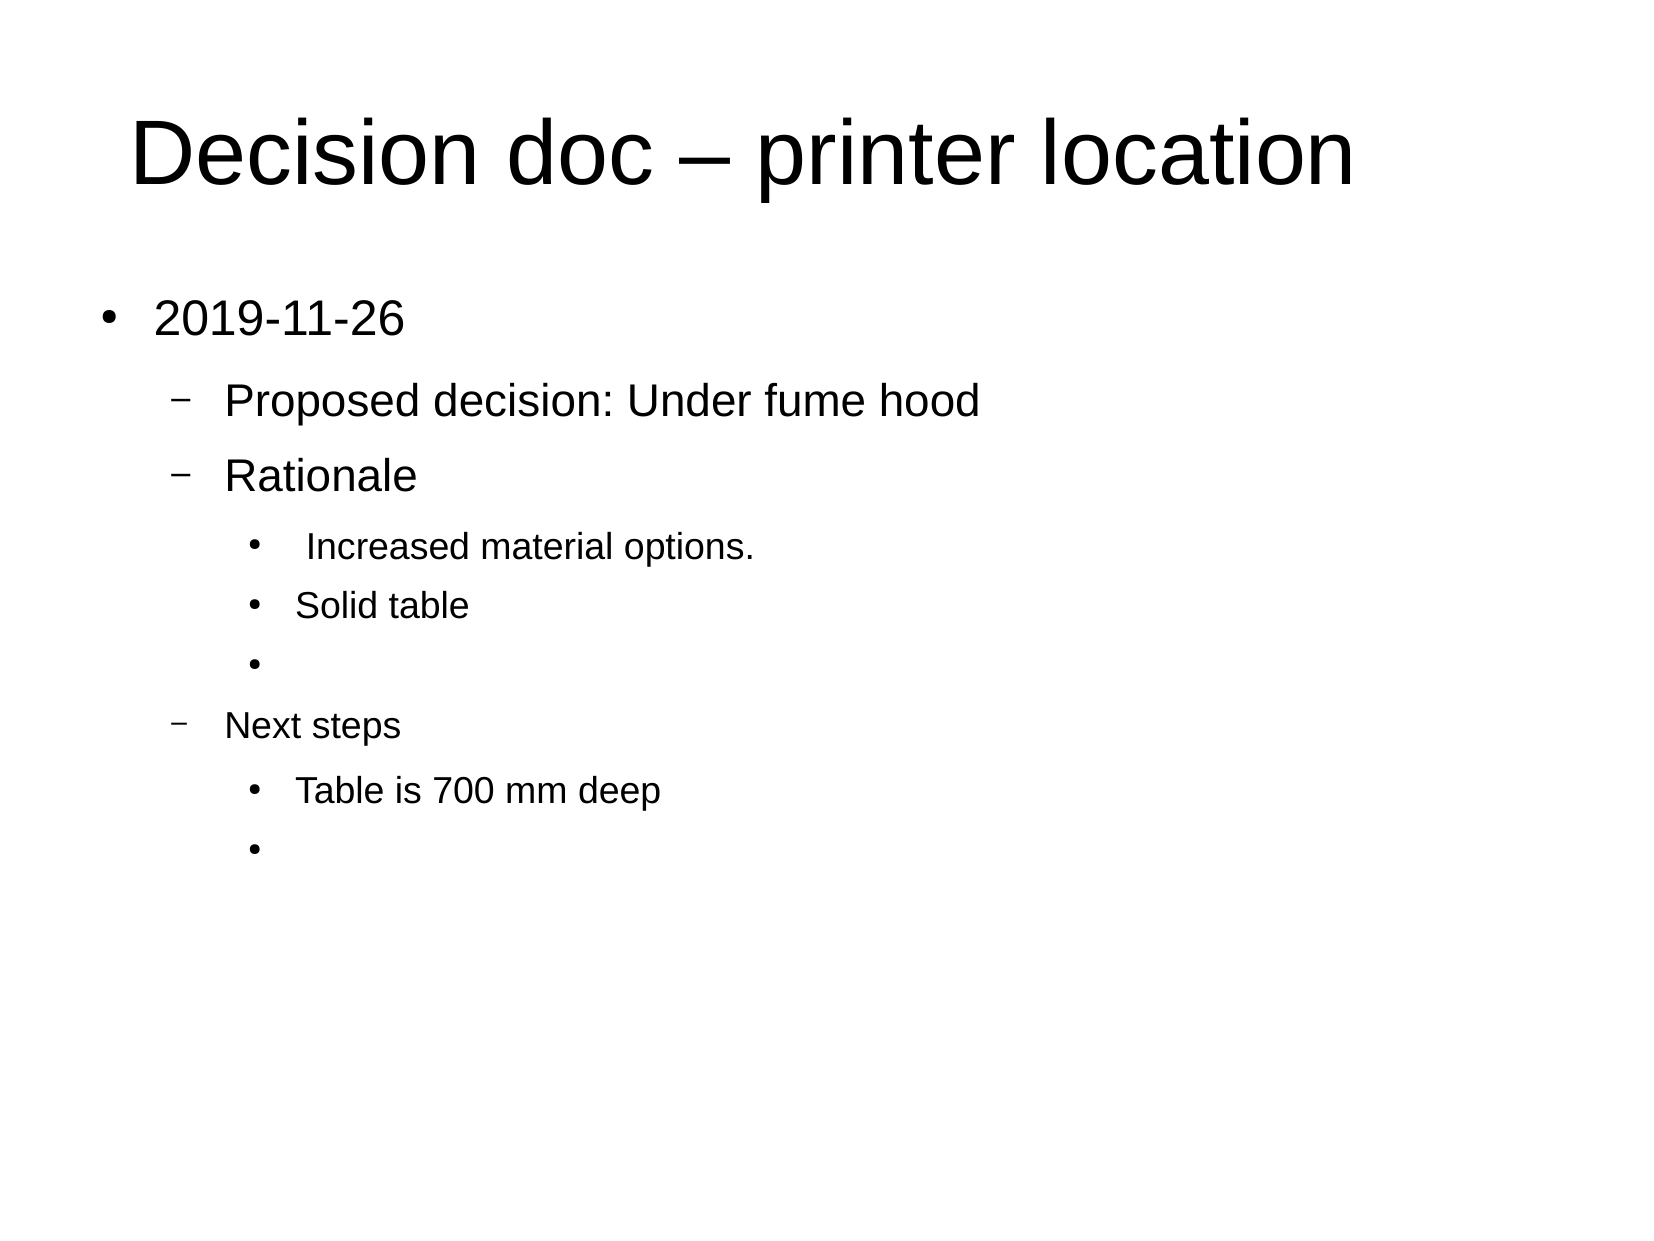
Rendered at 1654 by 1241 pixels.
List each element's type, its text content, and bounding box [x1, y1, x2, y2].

list 2019-11-26 Proposed decision: Under fume hood Rationale Increased material options. Solid table Next steps Table is 700 mm deep [82, 290, 1571, 1109]
title Decision doc – printer location [0, 49, 1489, 257]
